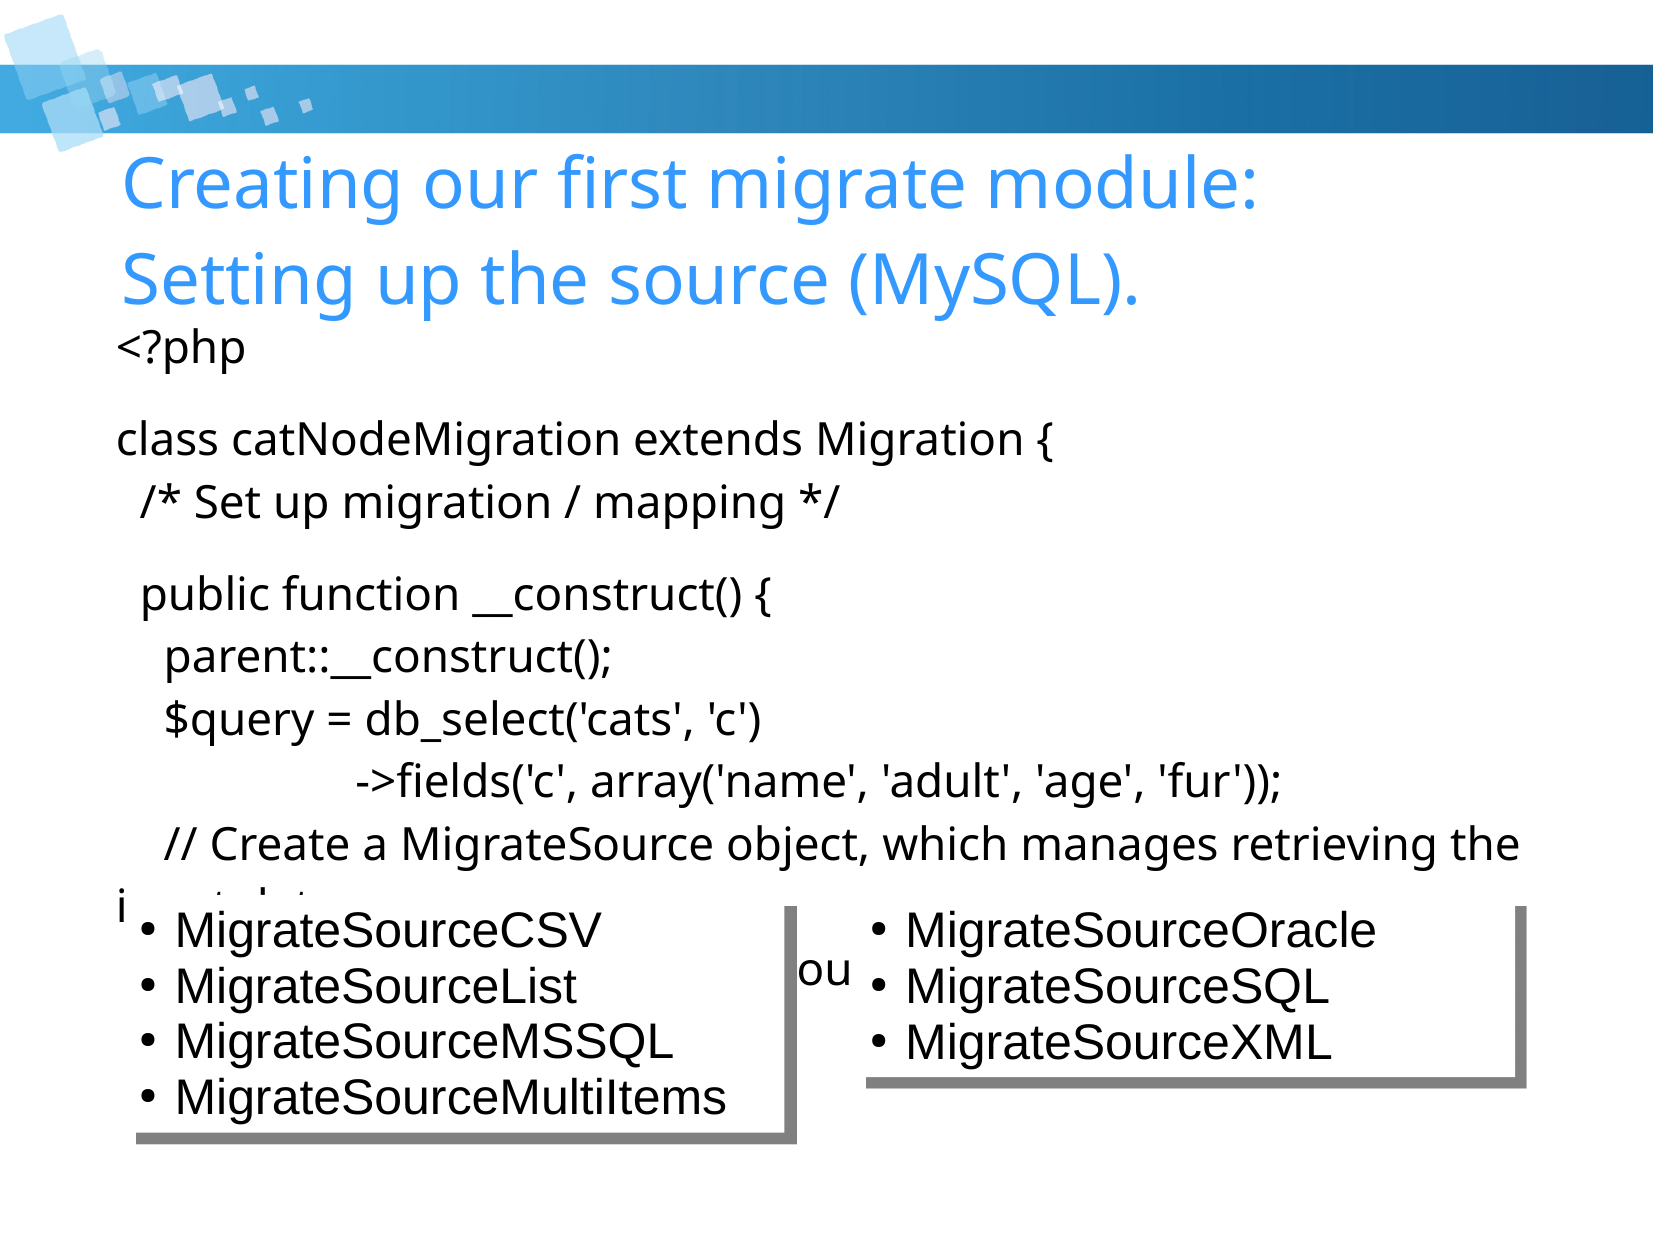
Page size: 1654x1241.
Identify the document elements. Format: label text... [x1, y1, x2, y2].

text_box MigrateSourceOracle MigrateSourceSQL MigrateSourceXML [855, 894, 1516, 1078]
text_box MigrateSourceCSV MigrateSourceList MigrateSourceMSSQL MigrateSourceMultiItems [124, 894, 785, 1133]
title Creating our first migrate module: Setting up the source (MySQL). [121, 125, 1534, 314]
picture [0, 0, 1653, 1238]
list <?php class catNodeMigration extends Migration { /* Set up migration / mapping */ public function __construct() { parent::__construct(); $query = db_select('cats', 'c') ->fields('c', array('name', 'adult', 'age', 'fur')); // Create a MigrateSource object, which manages retrieving the input data: $this->source = new MigrateSourceSQL($query); [45, 314, 1636, 901]
